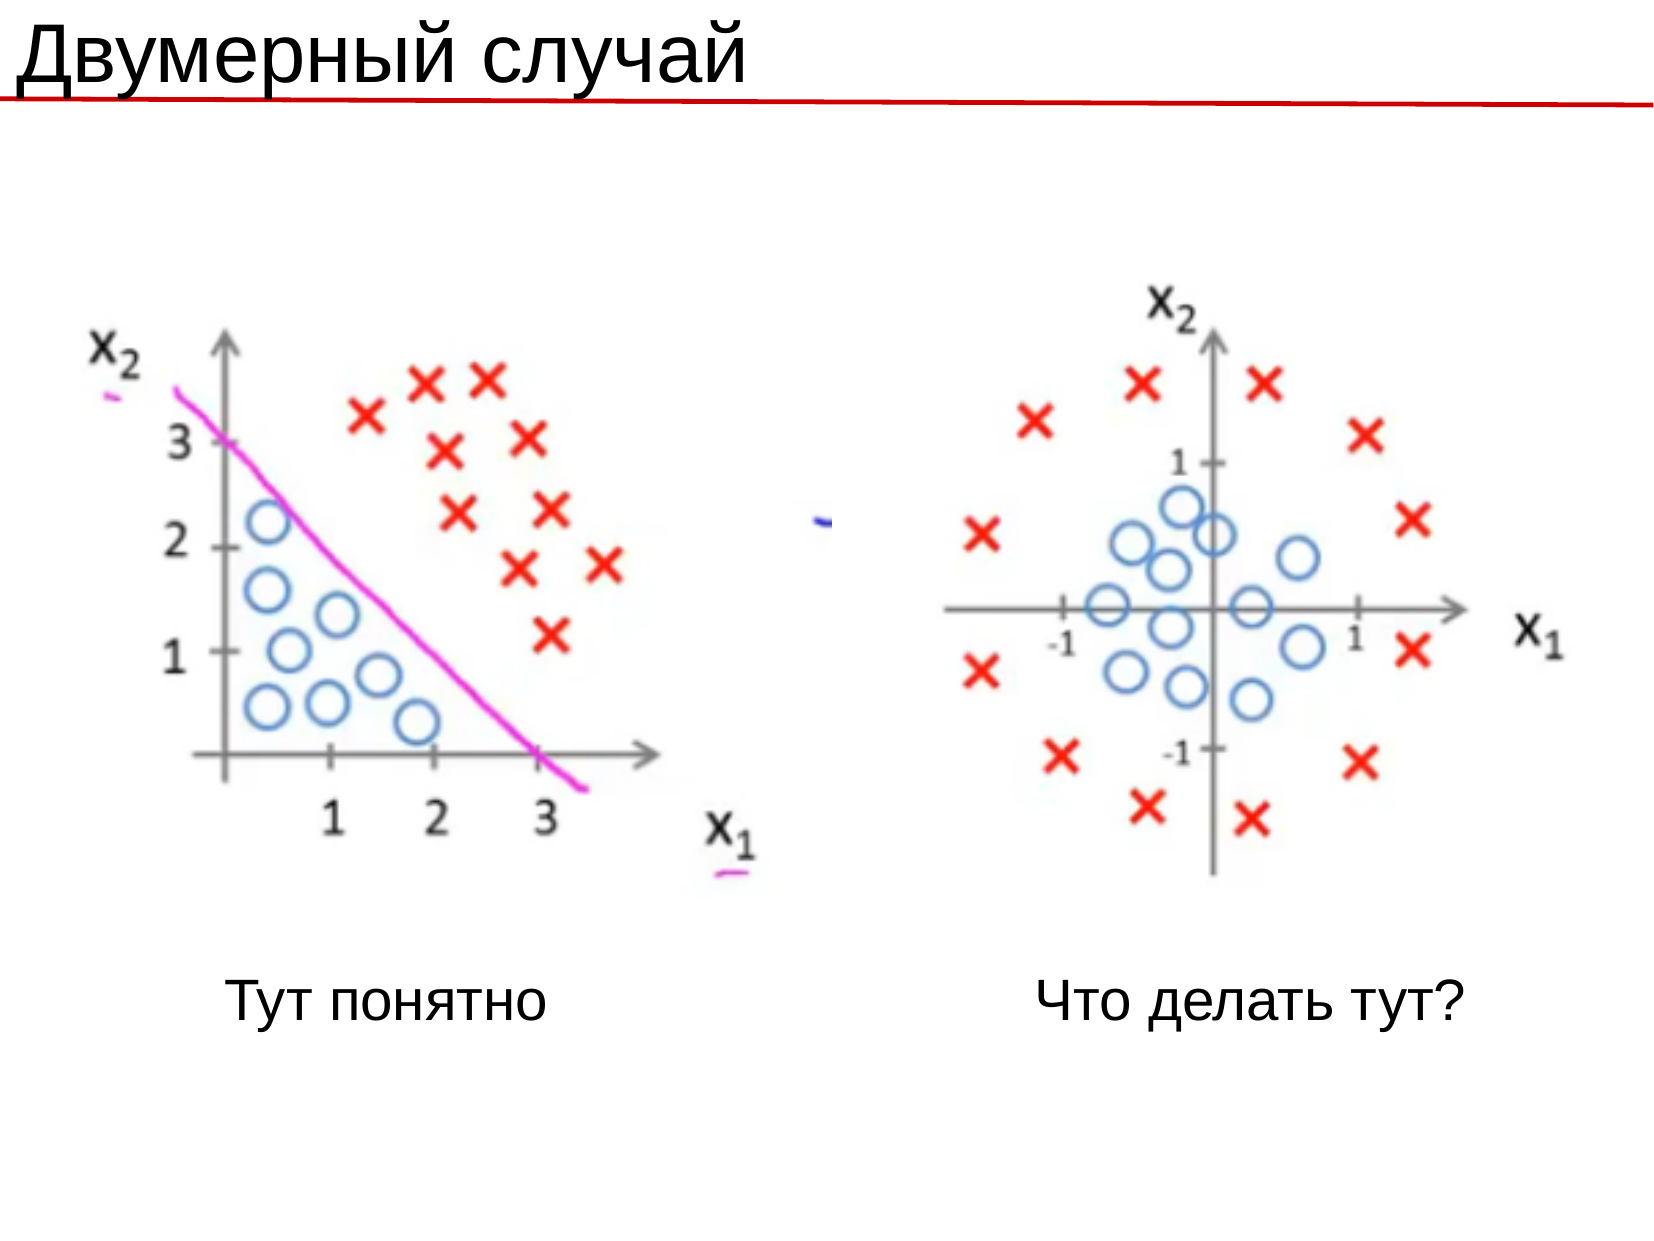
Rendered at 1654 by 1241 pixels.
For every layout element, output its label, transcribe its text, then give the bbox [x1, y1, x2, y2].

picture [0, 275, 832, 901]
text_box Двумерный случай [1, 0, 1231, 109]
picture [855, 239, 1591, 991]
text_box Тут понятно [210, 960, 826, 1040]
text_box Что делать тут? [1020, 960, 1636, 1040]
